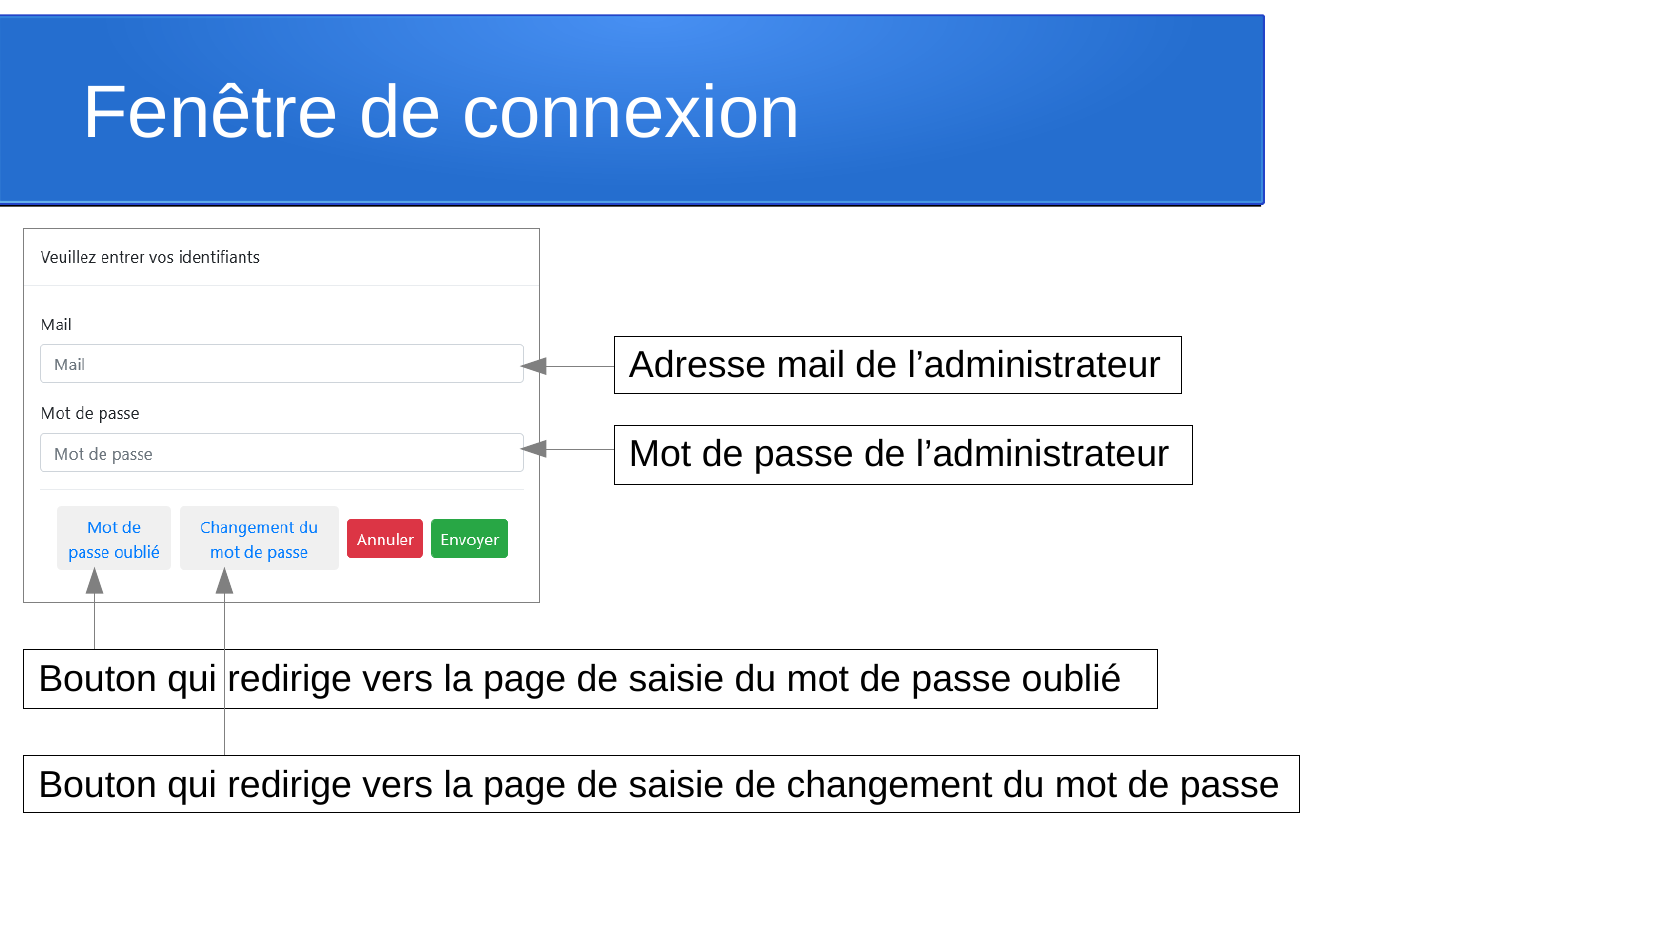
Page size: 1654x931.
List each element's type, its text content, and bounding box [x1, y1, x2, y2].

picture [23, 228, 540, 603]
title Fenêtre de connexion [82, 35, 1235, 189]
text_box Adresse mail de l’administrateur [614, 336, 1182, 394]
text_box Bouton qui redirige vers la page de saisie du mot de passe oublié [23, 649, 224, 709]
text_box Mot de passe de l’administrateur [614, 425, 1193, 485]
text_box Bouton qui redirige vers la page de saisie de changement du mot de passe [23, 755, 1300, 813]
text_box Bouton qui redirige vers la page de saisie du mot de passe oublié [225, 649, 1158, 709]
